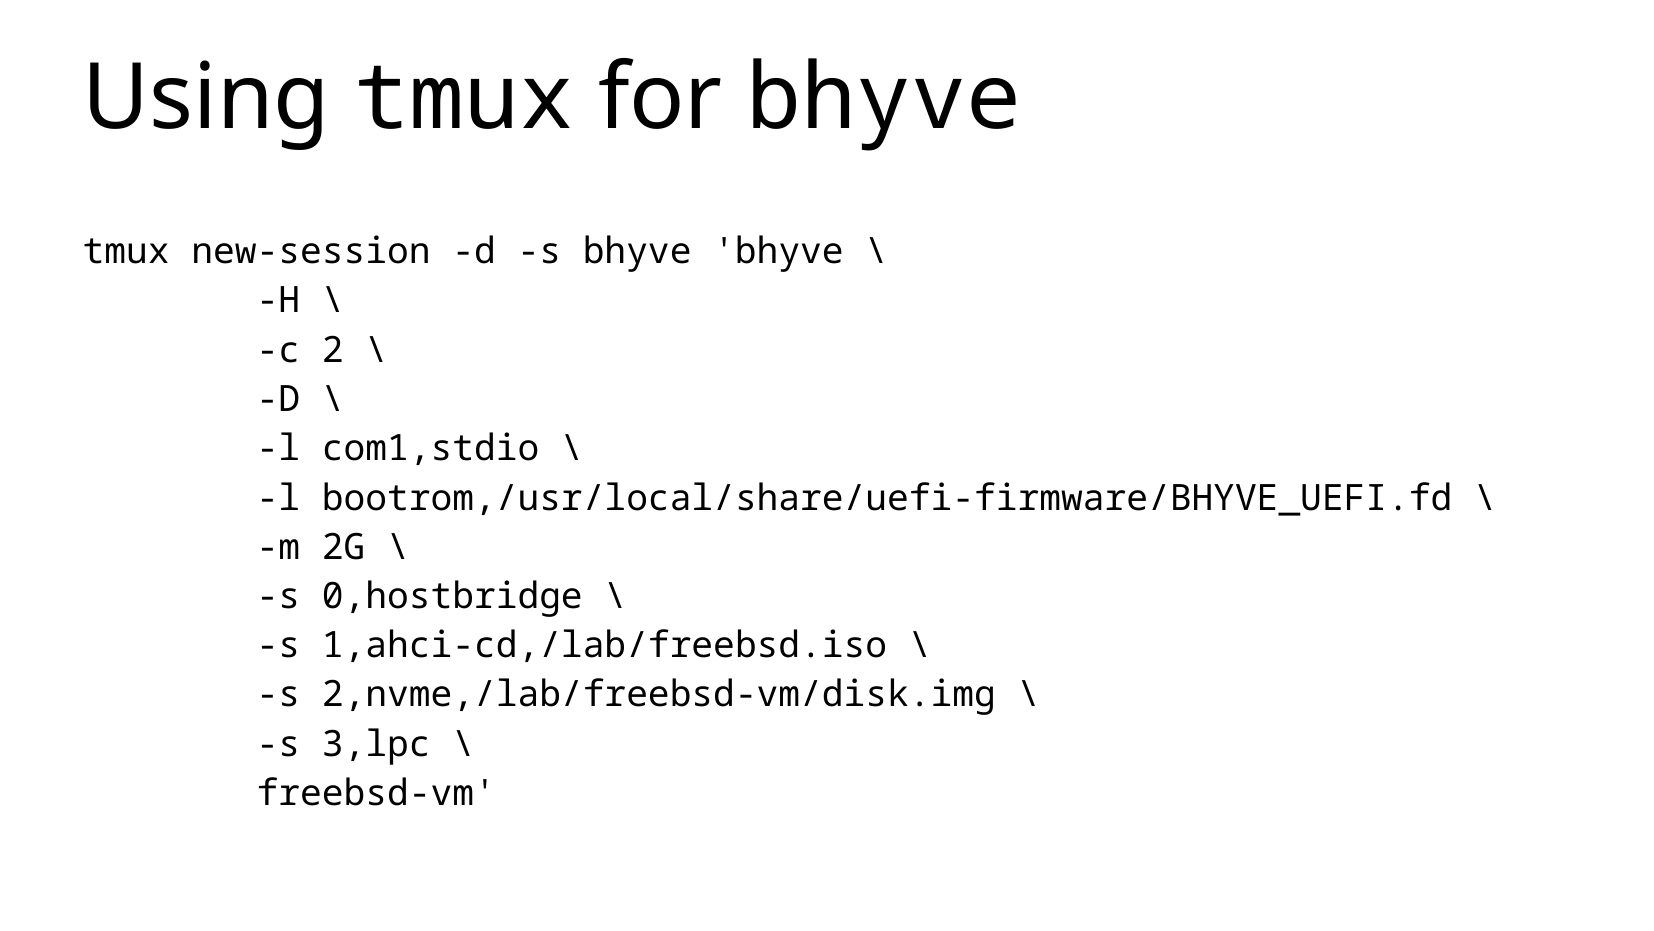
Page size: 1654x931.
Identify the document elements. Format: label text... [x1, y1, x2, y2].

list tmux new-session -d -s bhyve 'bhyve \ -H \ -c 2 \ -D \ -l com1,stdio \ -l bootrom,/usr/local/share/uefi-firmware/BHYVE_UEFI.fd \ -m 2G \ -s 0,hostbridge \ -s 1,ahci-cd,/lab/freebsd.iso \ -s 2,nvme,/lab/freebsd-vm/disk.img \ -s 3,lpc \ freebsd-vm' [82, 224, 1571, 825]
title Using tmux for bhyve [82, 37, 1571, 150]
